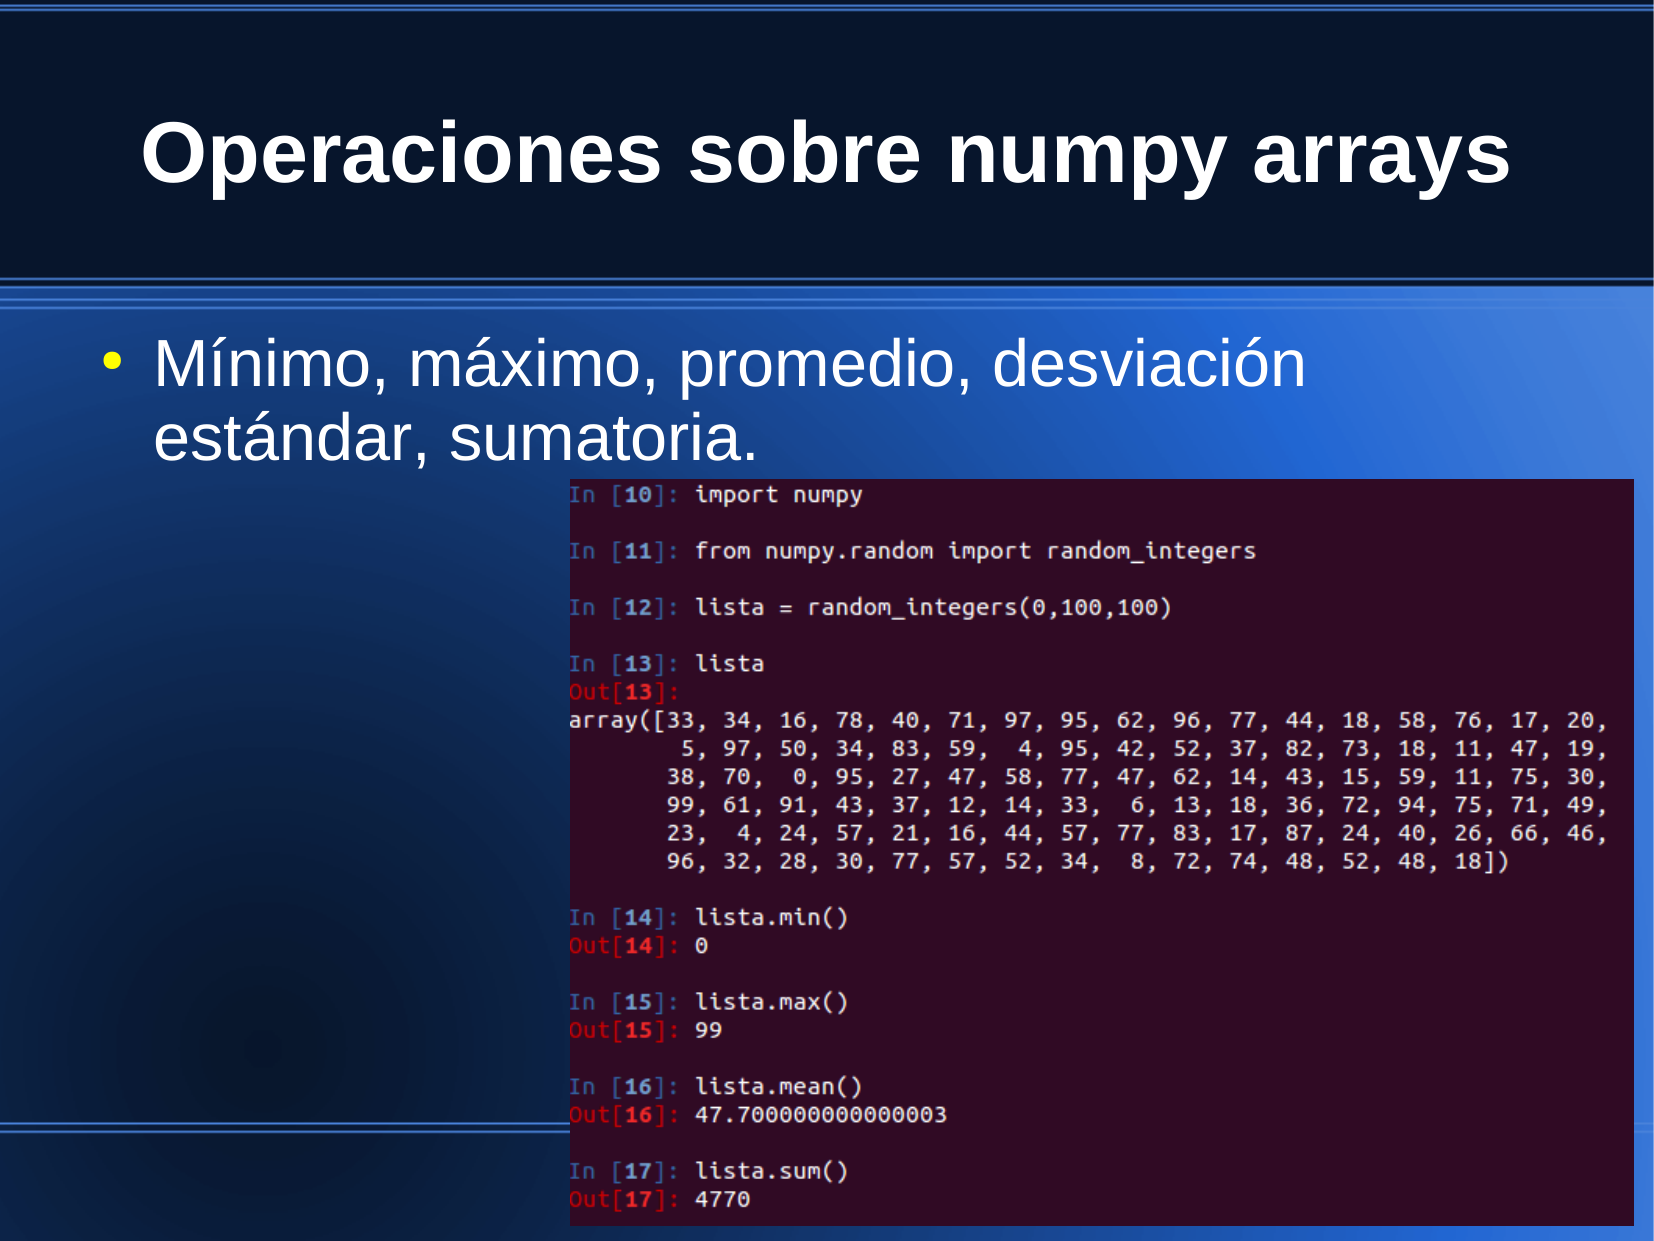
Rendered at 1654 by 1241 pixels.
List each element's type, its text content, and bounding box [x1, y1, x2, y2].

title Operaciones sobre numpy arrays [82, 49, 1571, 257]
list Mínimo, máximo, promedio, desviación estándar, sumatoria. [82, 325, 1571, 1045]
picture [0, 0, 1654, 1241]
